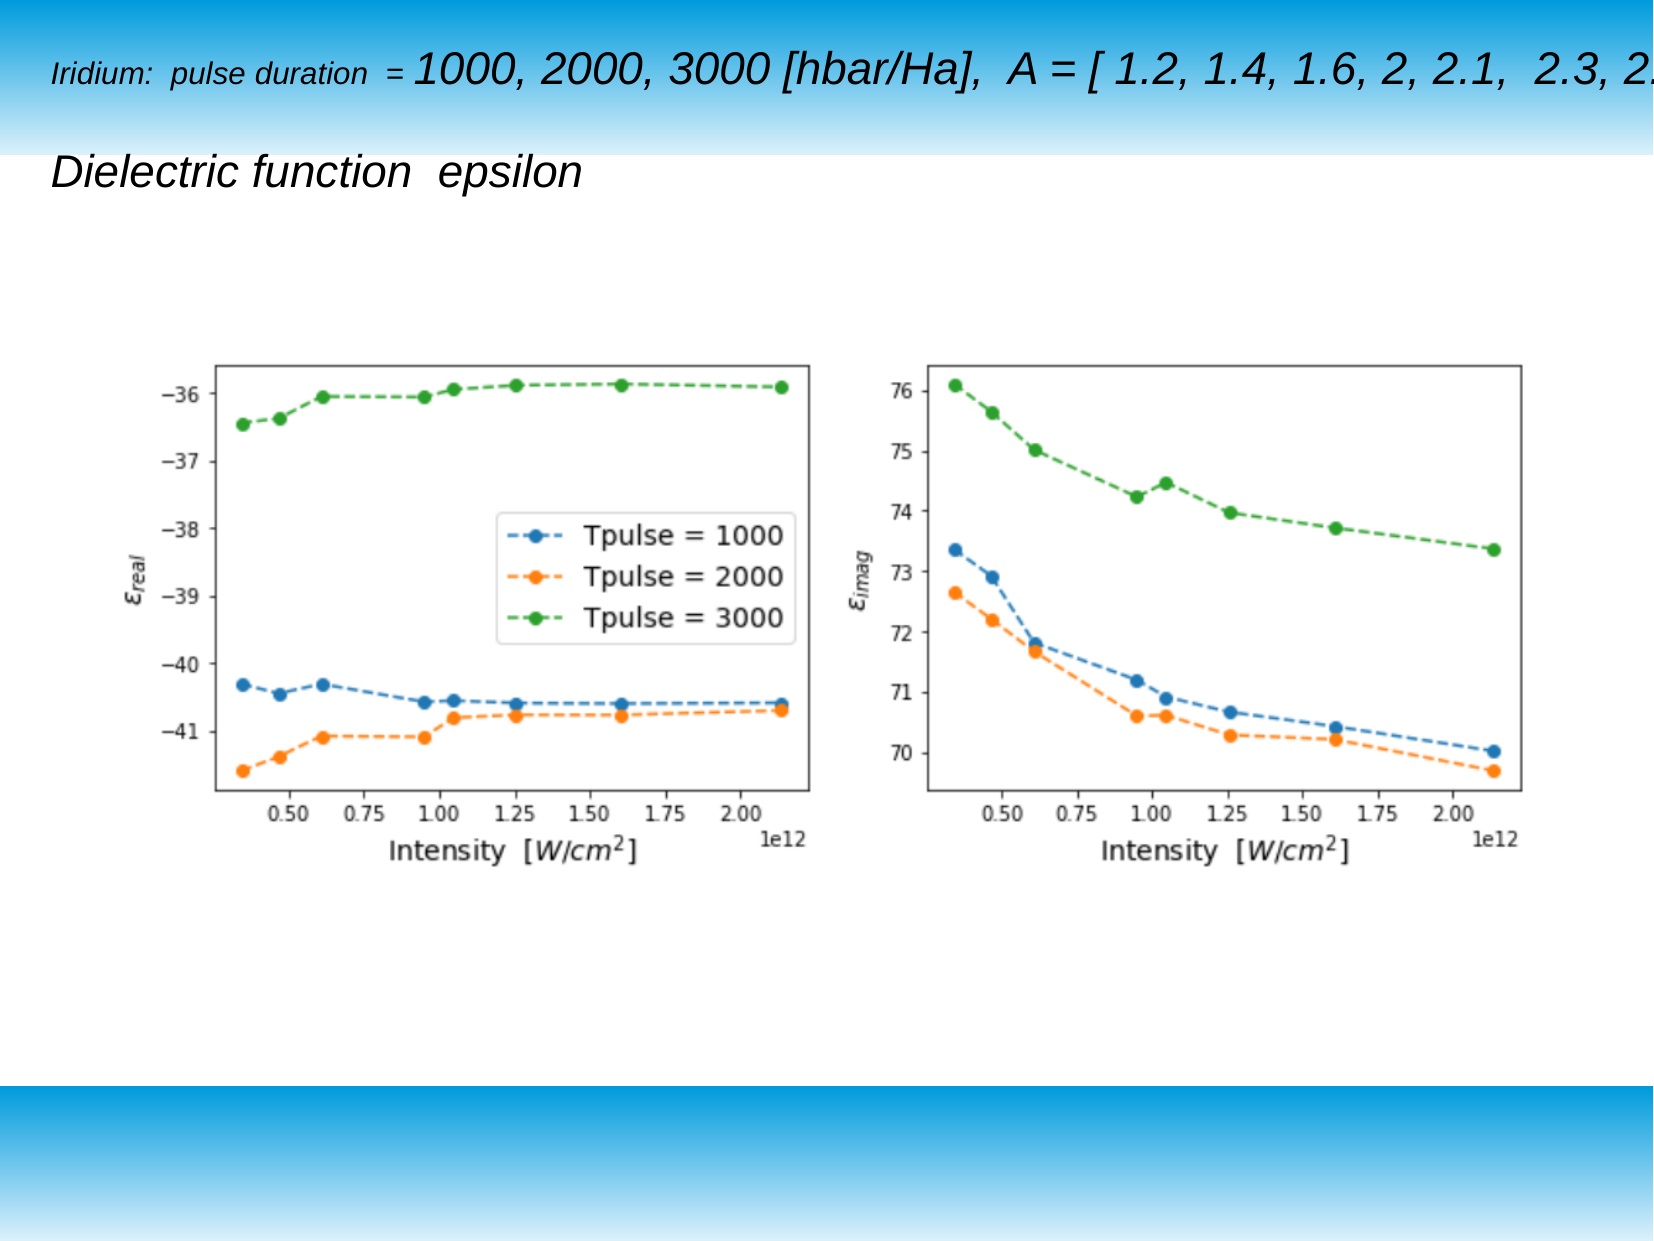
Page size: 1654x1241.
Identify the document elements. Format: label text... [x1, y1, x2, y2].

picture [112, 344, 1549, 889]
text_box Iridium: pulse duration = 1000, 2000, 3000 [hbar/Ha], A = [ 1.2, 1.4, 1.6, 2, 2.1, 2.3, 2.6, 3] [Ha] Dielectric function epsilon [35, 36, 1606, 256]
